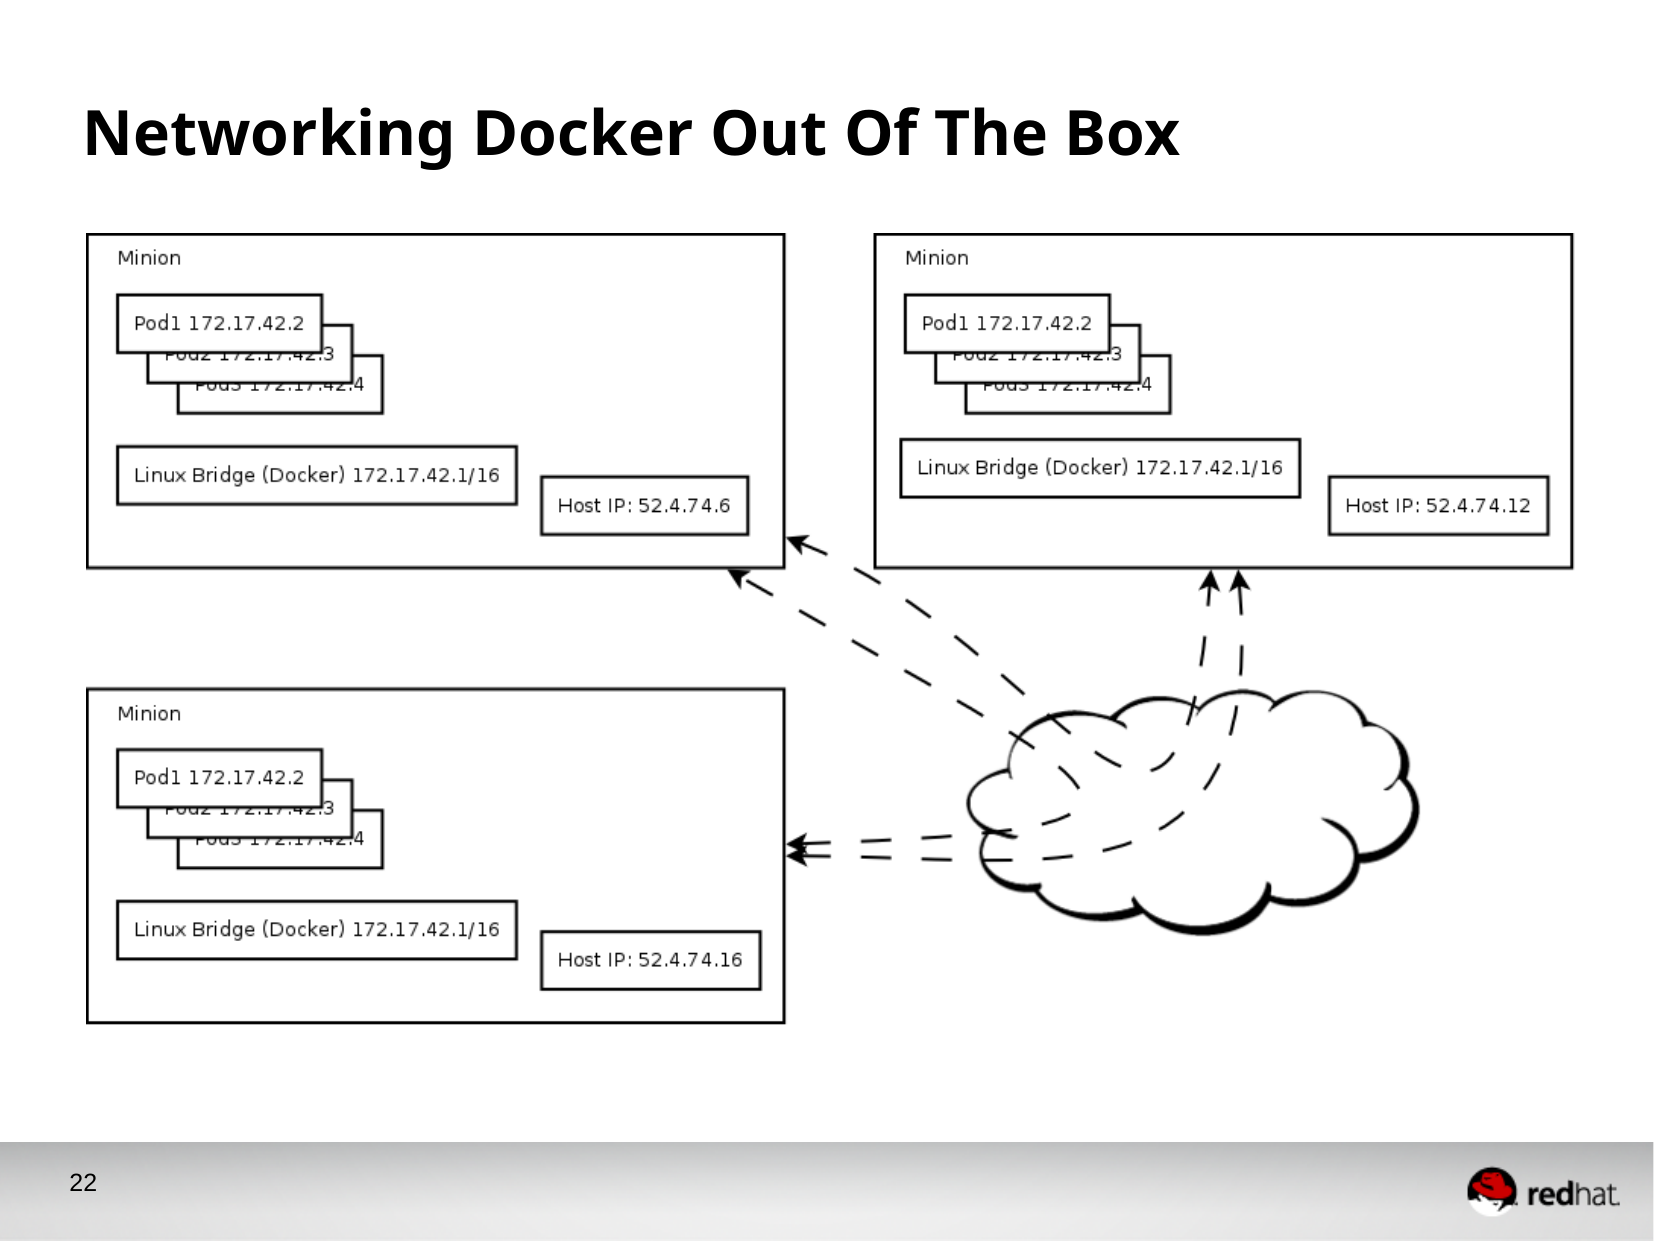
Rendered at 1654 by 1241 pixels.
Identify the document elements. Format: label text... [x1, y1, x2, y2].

picture [0, 1142, 1654, 1241]
picture [86, 233, 1575, 1026]
title Networking Docker Out Of The Box [82, 37, 1571, 226]
